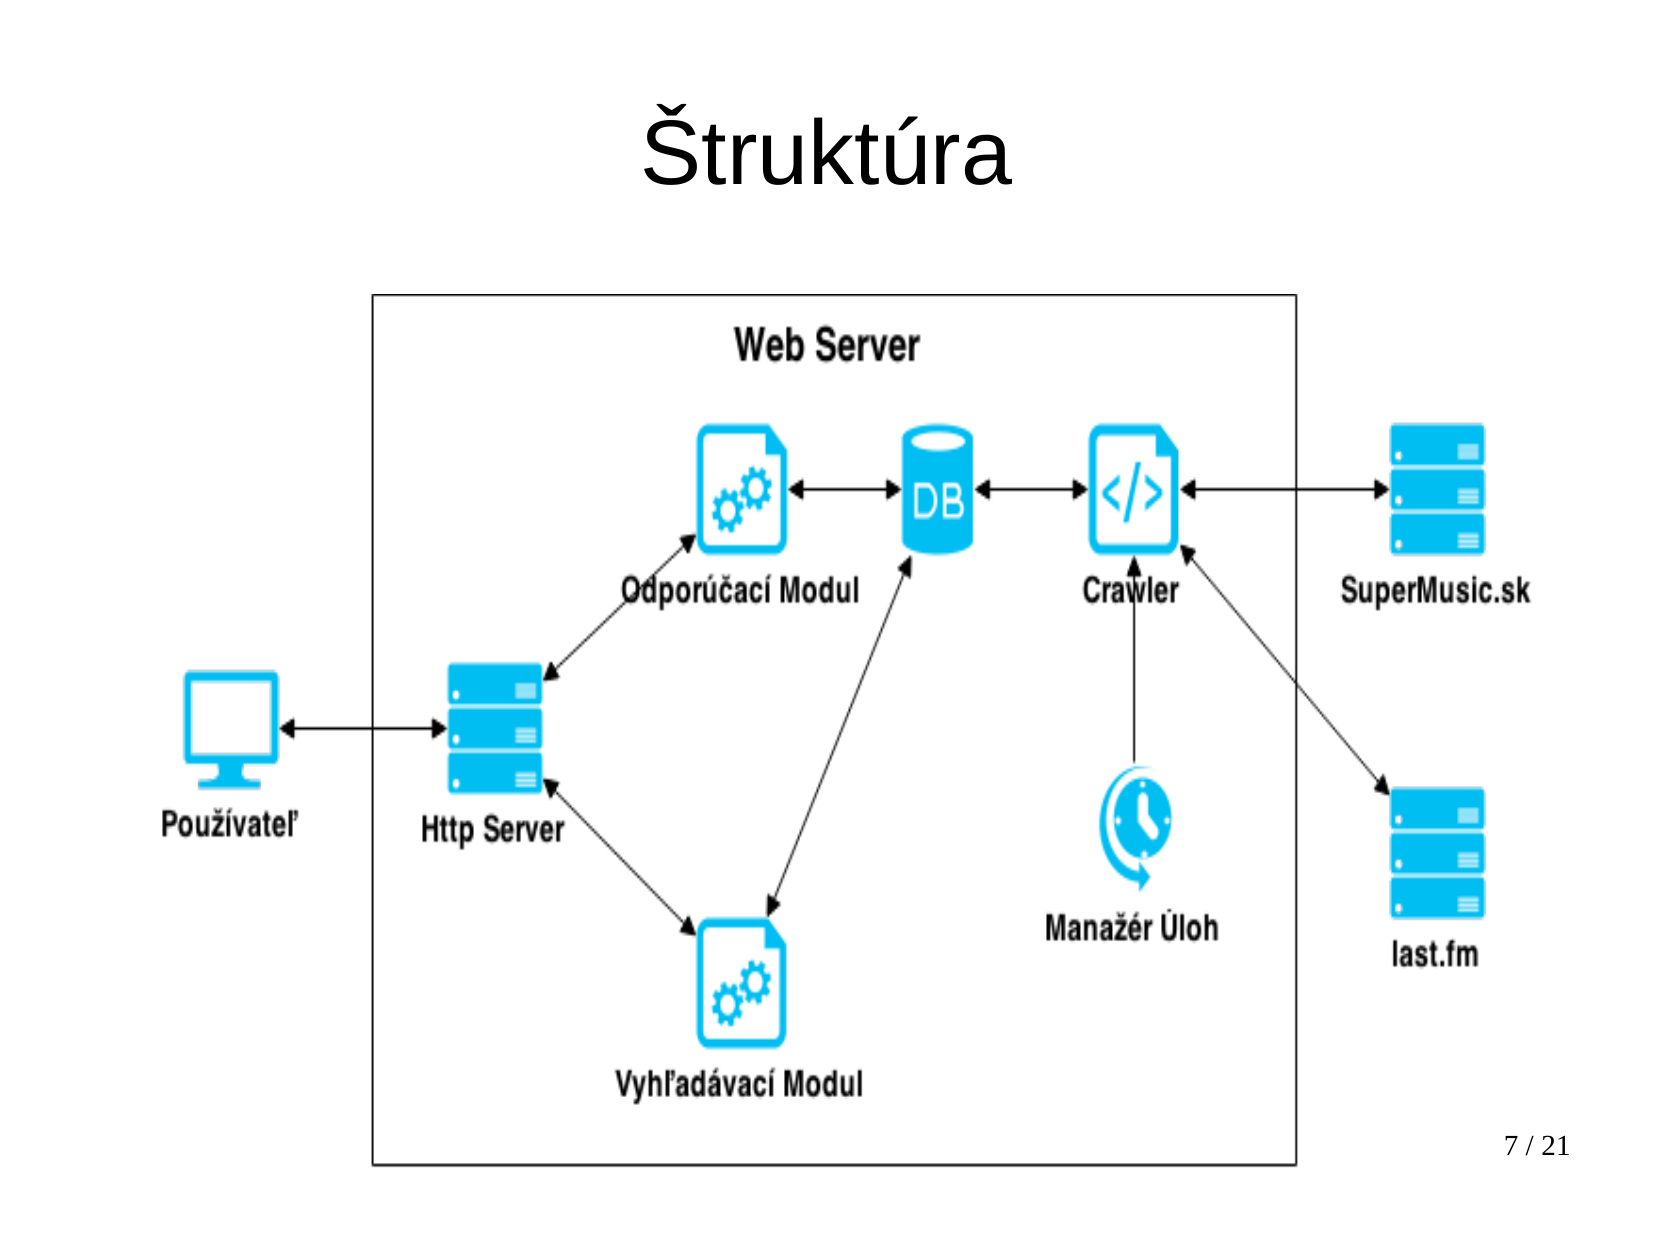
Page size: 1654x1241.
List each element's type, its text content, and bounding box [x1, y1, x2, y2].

title Štruktúra [82, 49, 1571, 257]
picture [161, 294, 1537, 1175]
